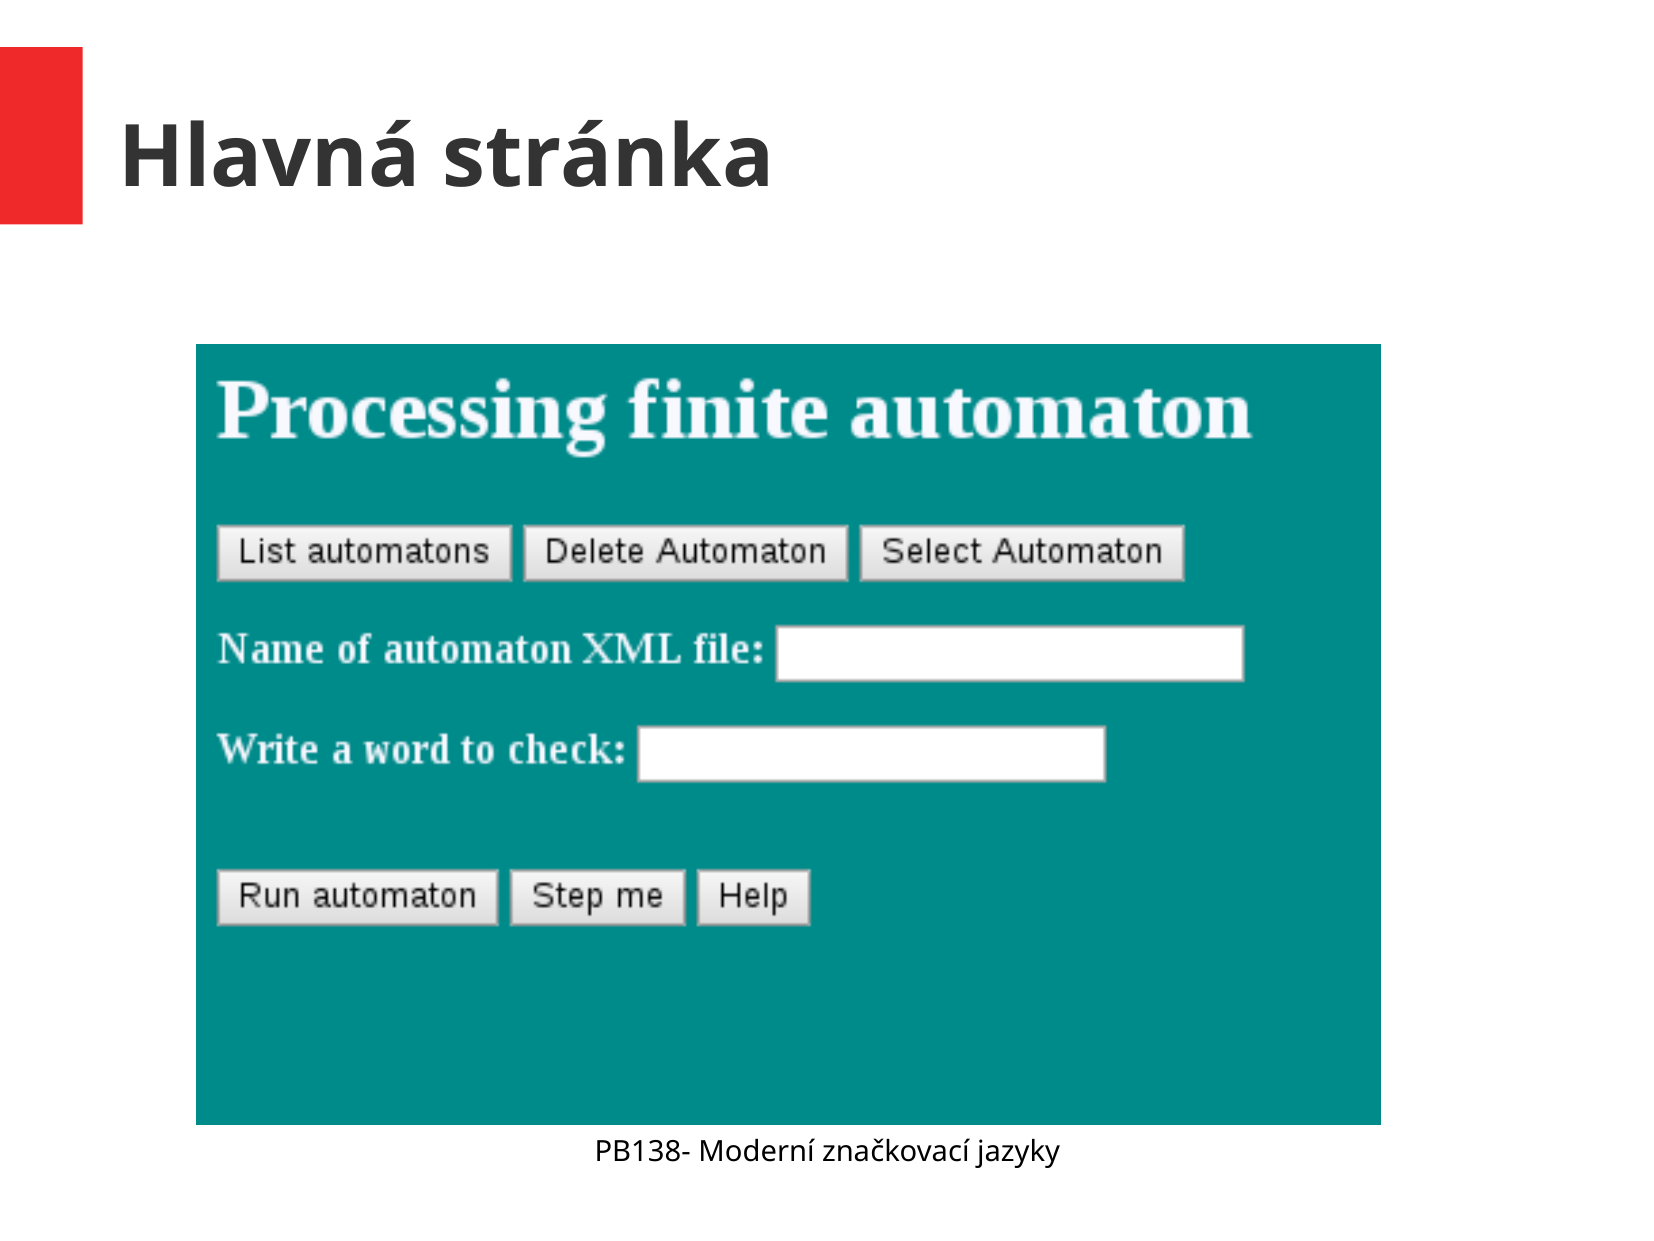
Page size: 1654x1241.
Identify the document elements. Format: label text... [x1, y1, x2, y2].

picture [196, 344, 1381, 1126]
title Hlavná stránka [118, 49, 1571, 257]
